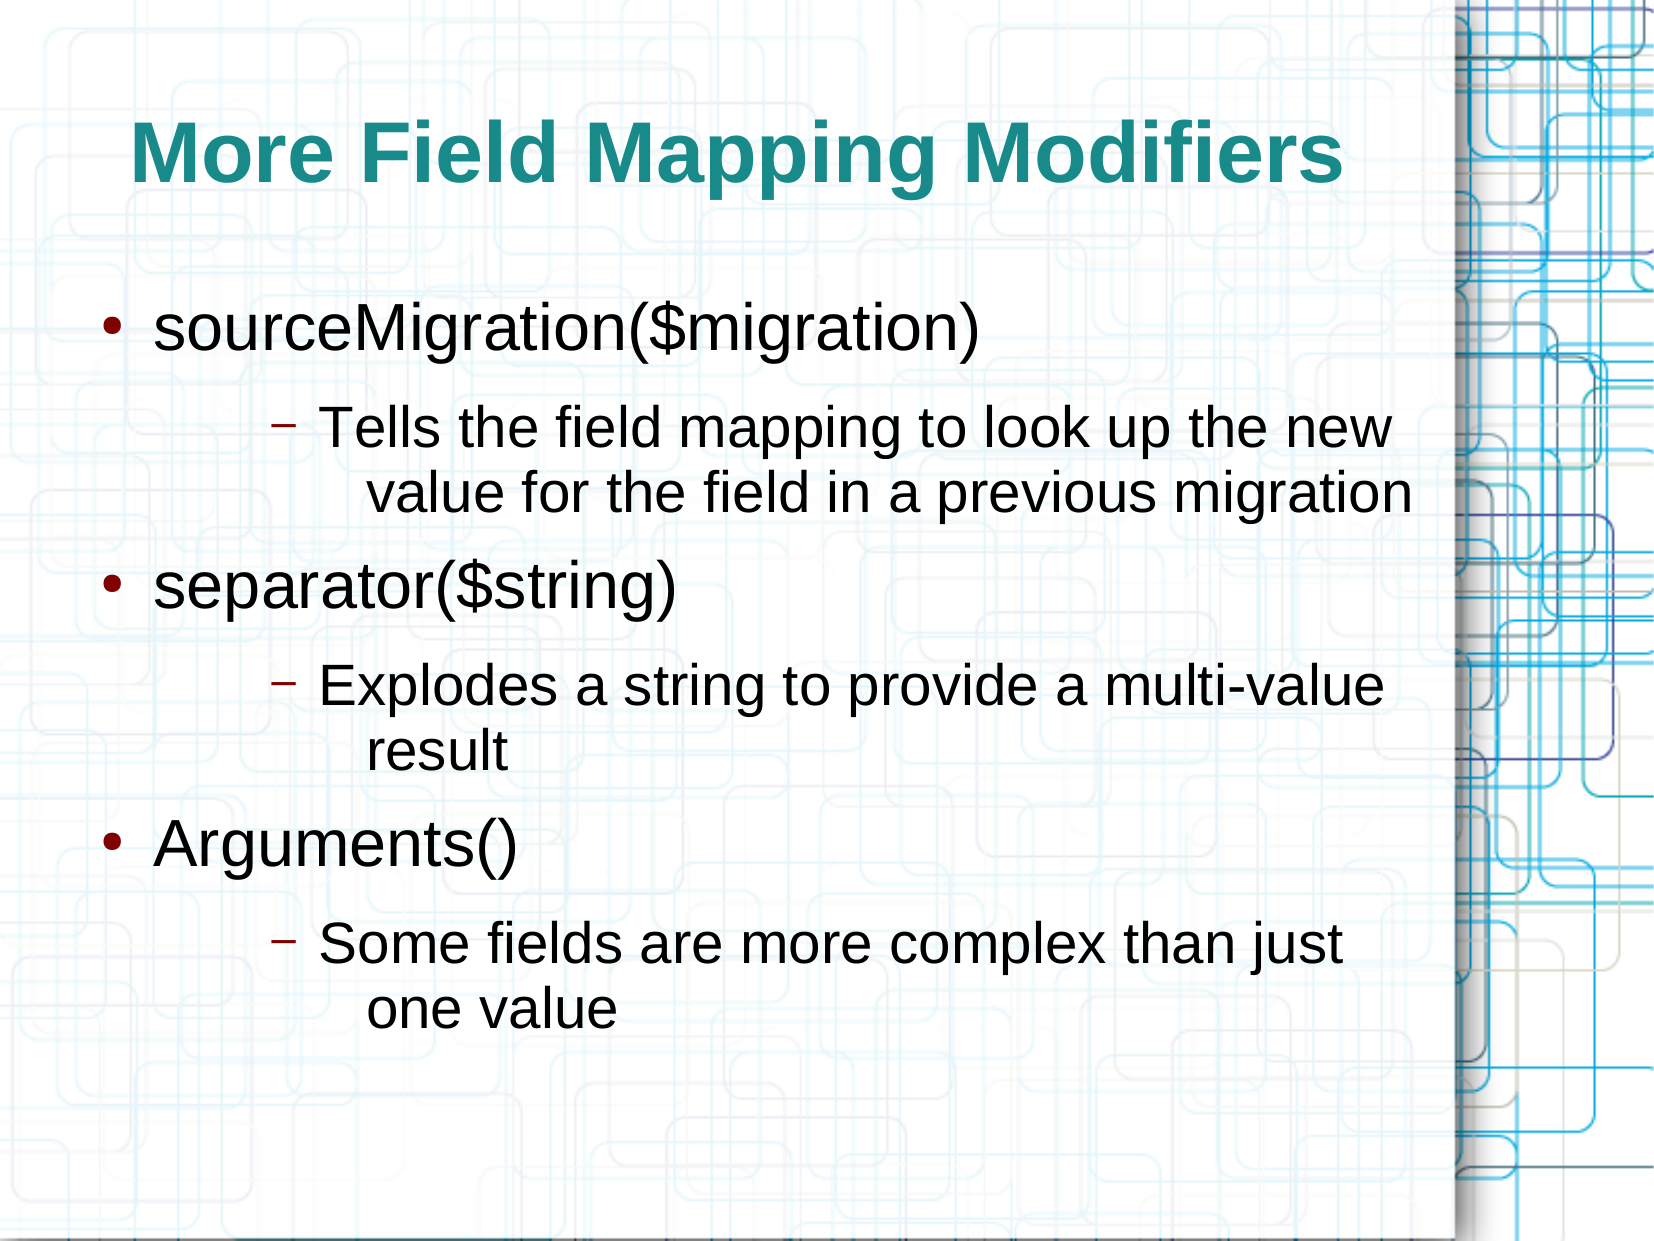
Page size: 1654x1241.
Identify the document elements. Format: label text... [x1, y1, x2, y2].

list sourceMigration($migration) Tells the field mapping to look up the new value for the field in a previous migration separator($string) Explodes a string to provide a multi-value result Arguments() Some fields are more complex than just one value [82, 290, 1418, 1109]
title More Field Mapping Modifiers [59, 49, 1418, 257]
picture [0, 0, 1654, 1241]
